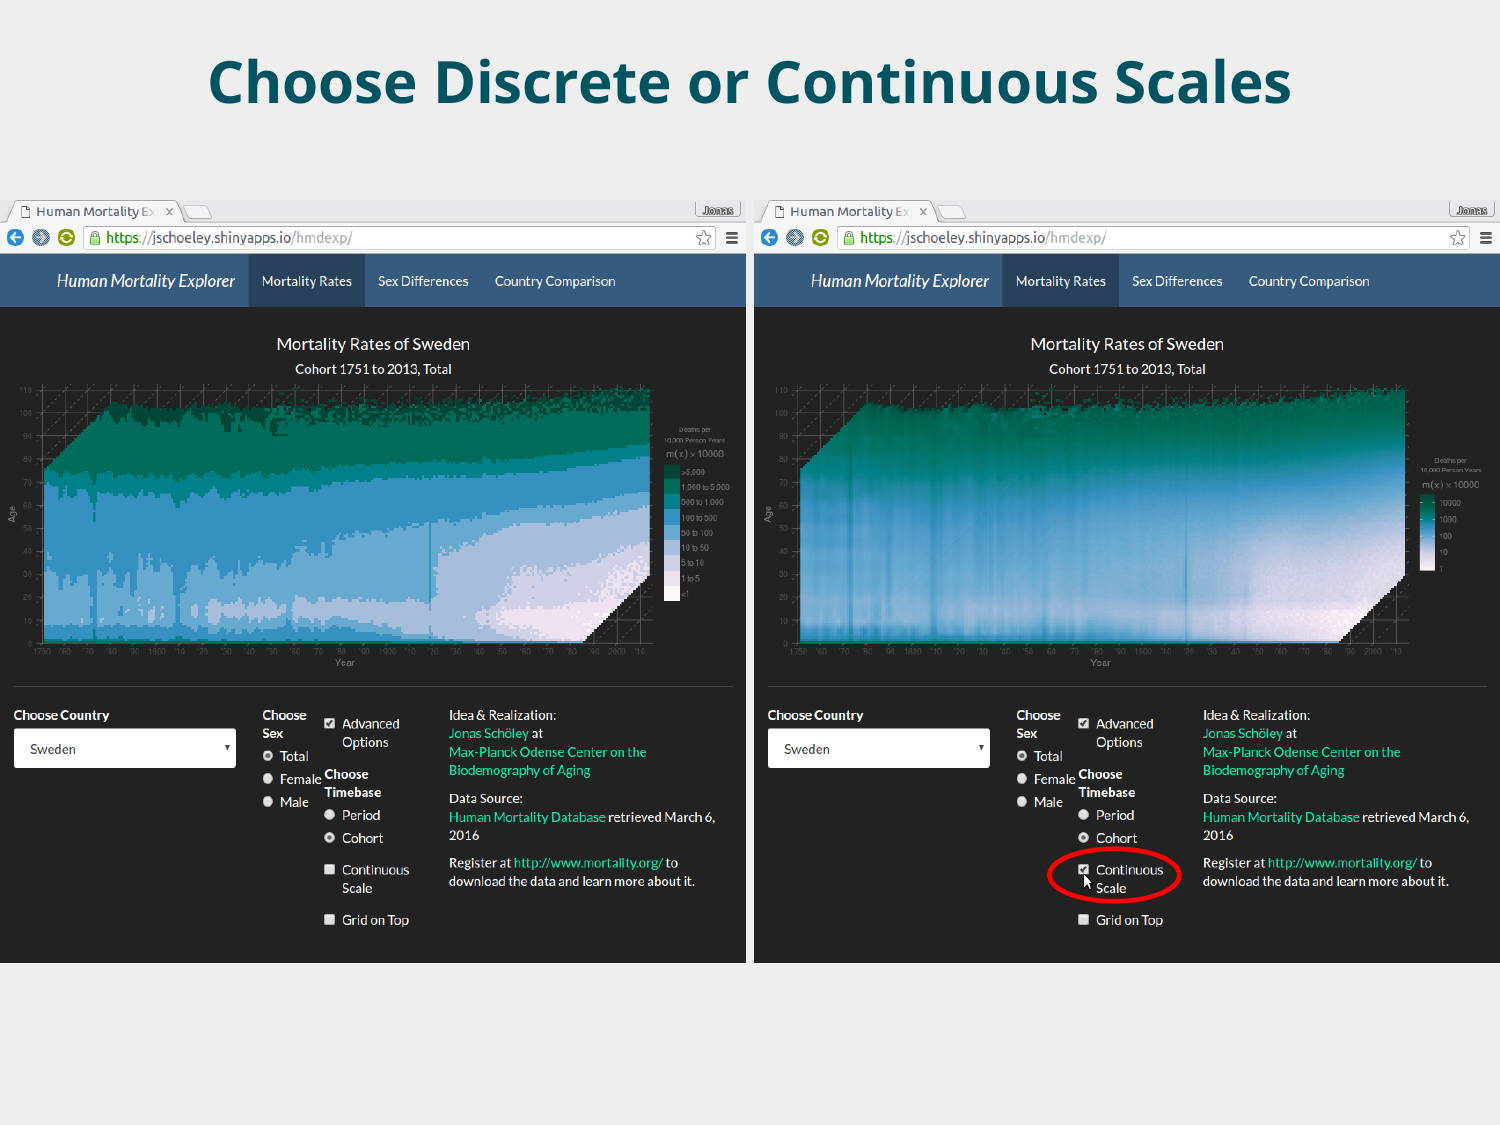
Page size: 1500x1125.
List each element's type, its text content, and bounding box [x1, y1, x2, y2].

title Choose Discrete or Continuous Scales [51, 30, 1449, 156]
picture [754, 200, 1500, 963]
picture [0, 200, 746, 963]
